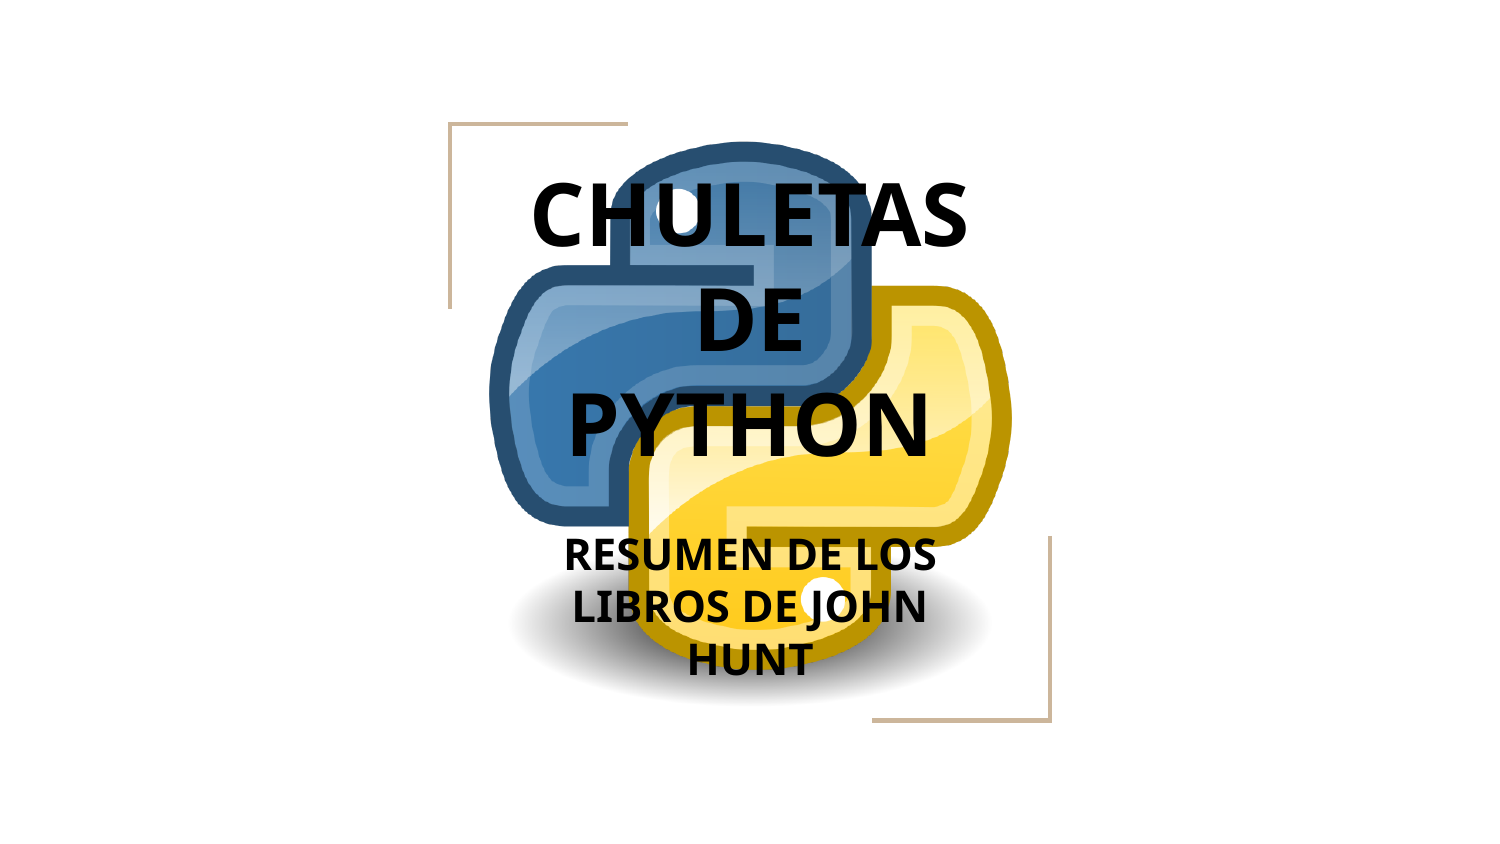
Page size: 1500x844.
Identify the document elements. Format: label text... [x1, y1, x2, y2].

subtitle RESUMEN DE LOS LIBROS DE JOHN HUNT [499, 511, 1001, 627]
title CHULETAS DE PYTHON [499, 236, 1001, 490]
picture [454, 128, 1046, 720]
